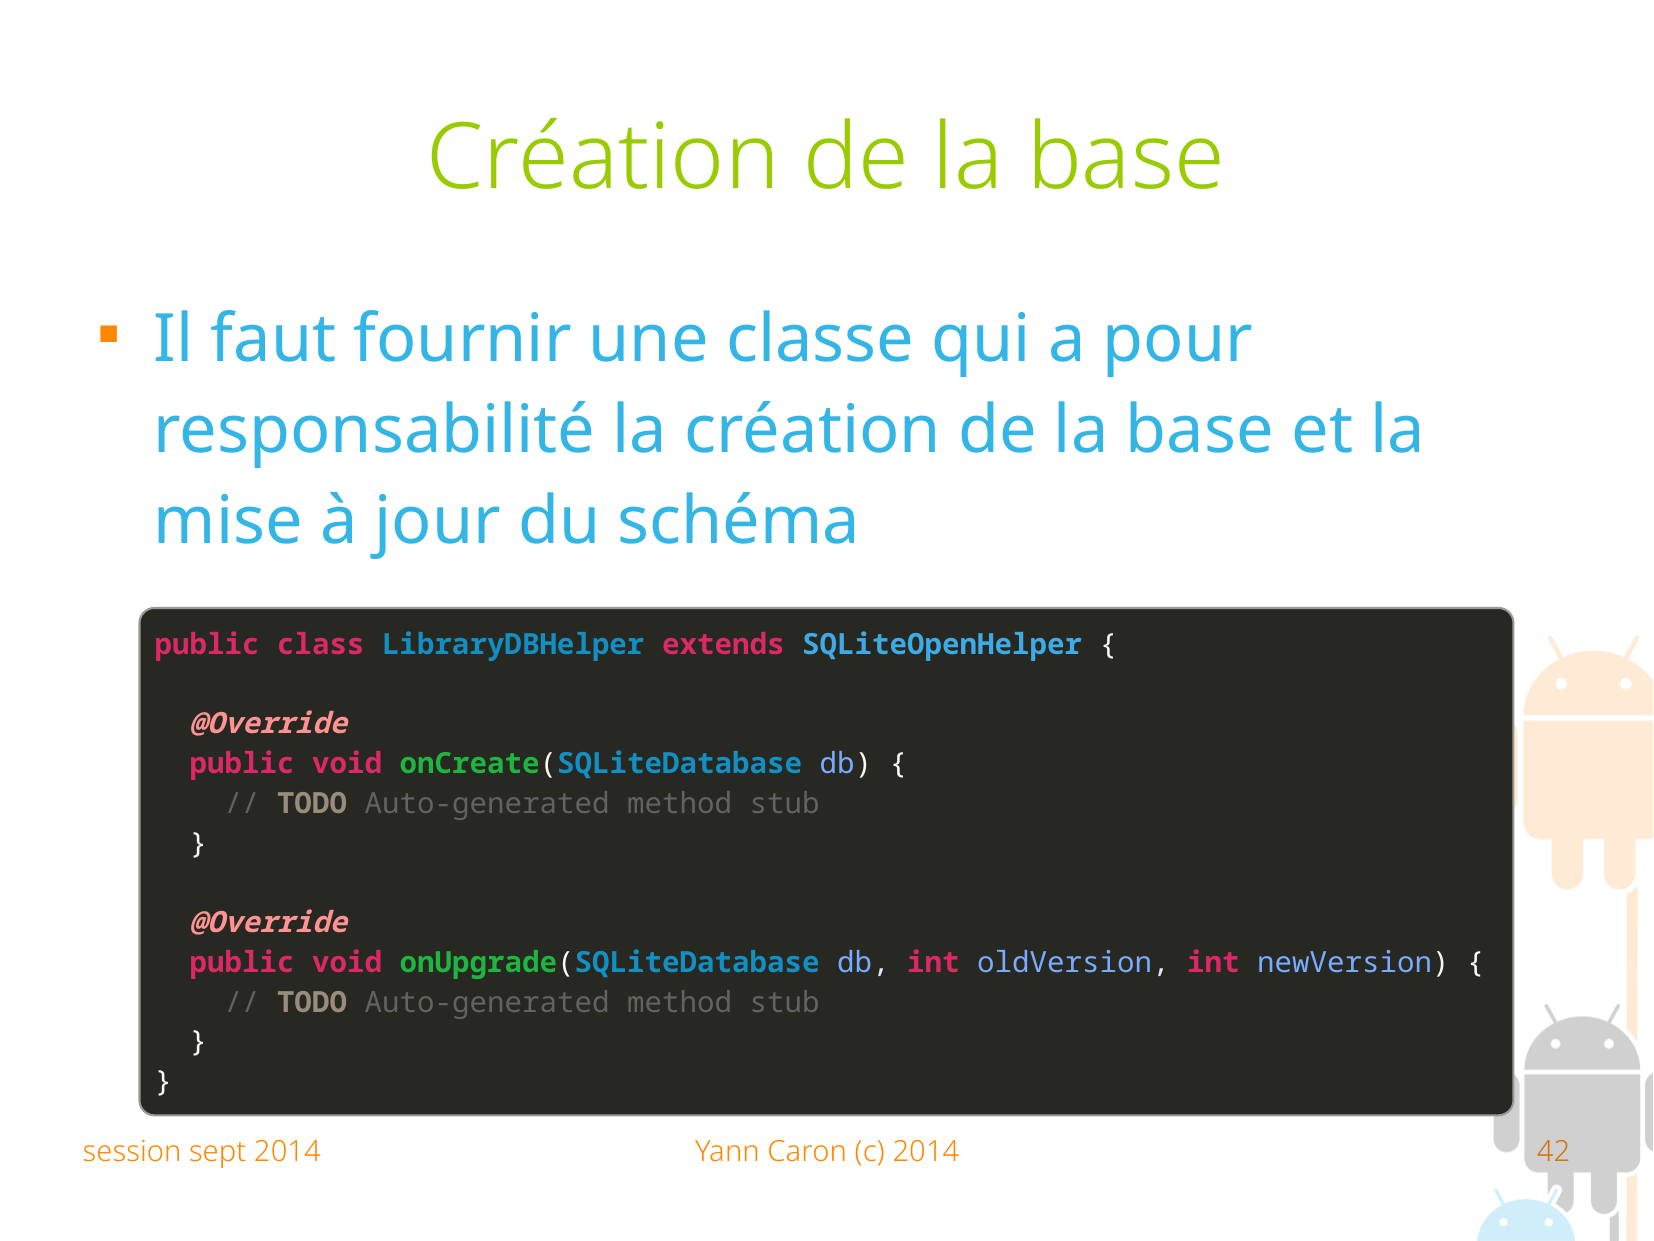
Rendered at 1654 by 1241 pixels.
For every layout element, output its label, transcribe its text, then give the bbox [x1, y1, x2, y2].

text_box public class LibraryDBHelper extends SQLiteOpenHelper { @Override public void onCreate(SQLiteDatabase db) { // TODO Auto-generated method stub } @Override public void onUpgrade(SQLiteDatabase db, int oldVersion, int newVersion) { // TODO Auto-generated method stub } } [139, 607, 1514, 1030]
title Création de la base [82, 49, 1571, 257]
picture [240, 423, 1654, 1241]
list Il faut fournir une classe qui a pour responsabilité la création de la base et la mise à jour du schéma [82, 290, 1571, 571]
